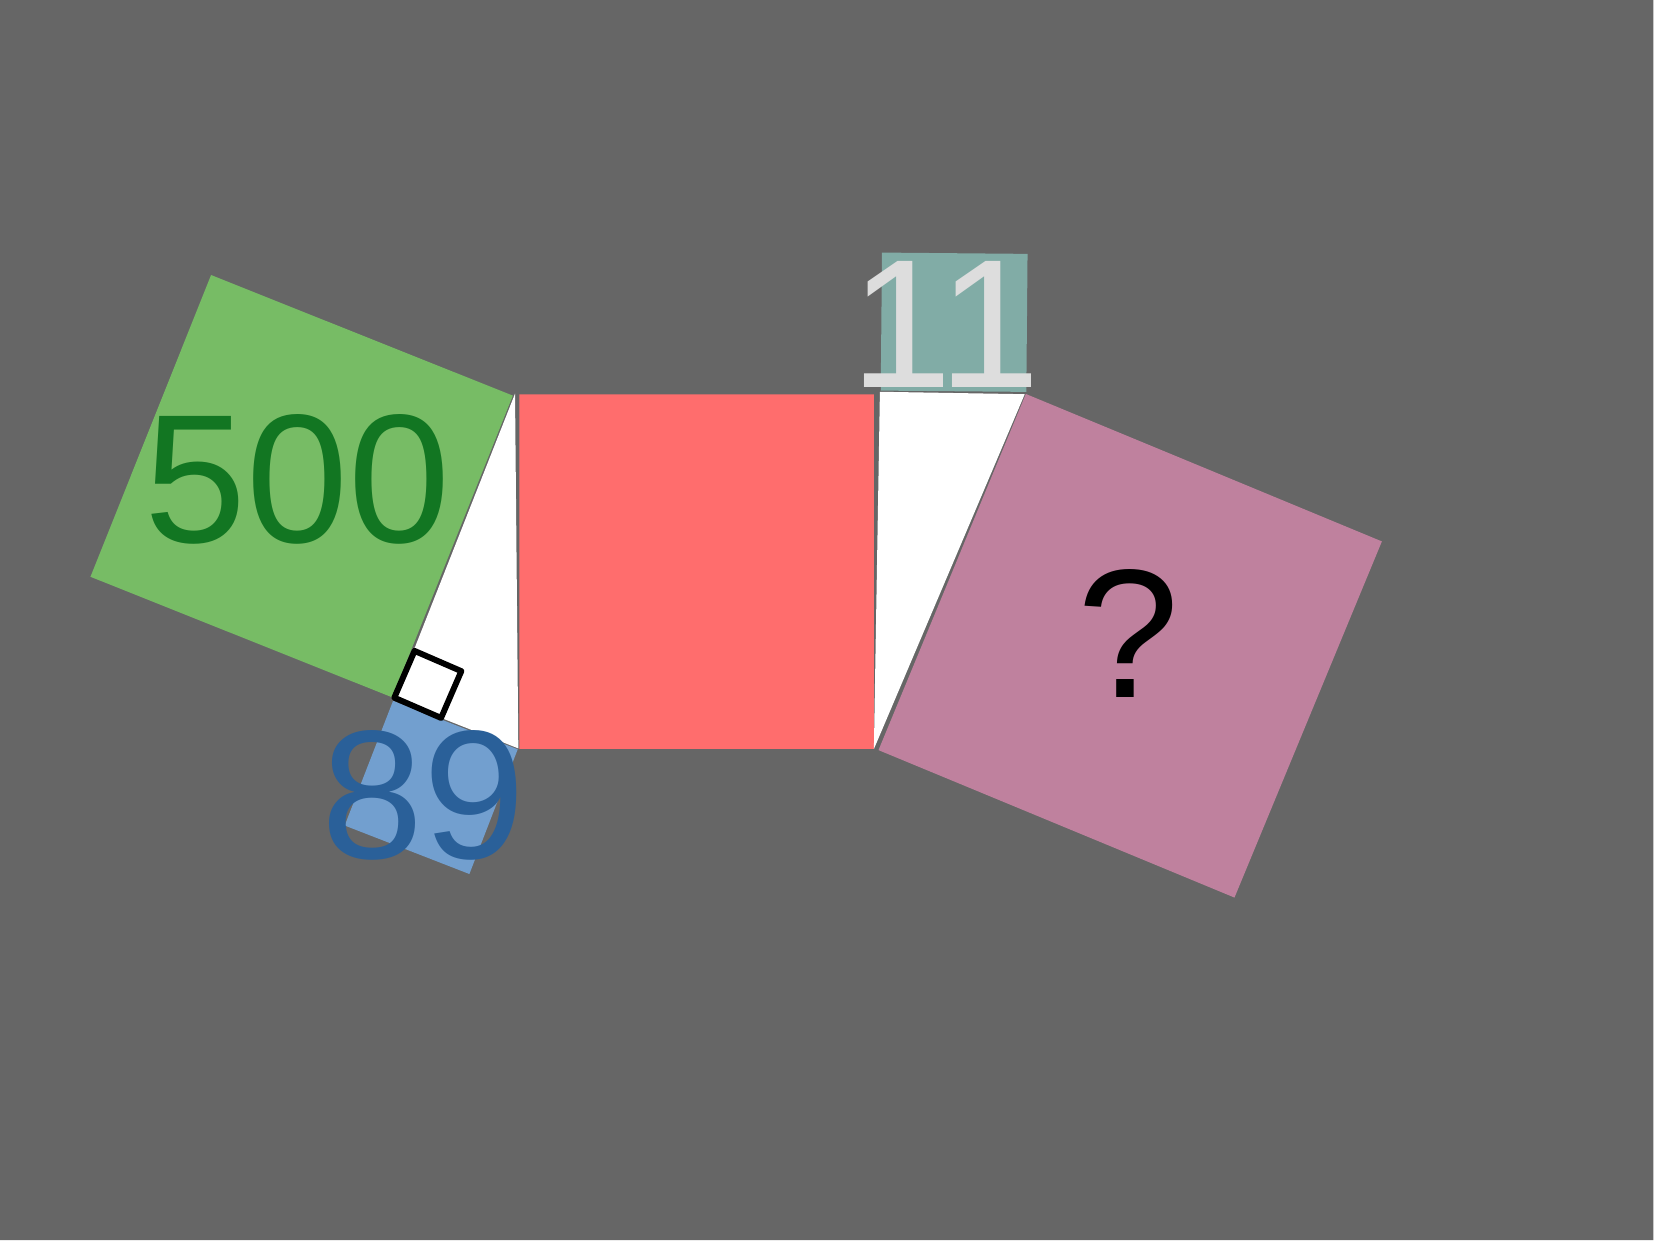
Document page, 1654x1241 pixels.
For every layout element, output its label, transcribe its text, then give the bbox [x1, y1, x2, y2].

text_box 89 [307, 685, 570, 909]
text_box [0, 0, 1654, 1241]
text_box 11 [835, 214, 1099, 438]
text_box 500 [129, 369, 503, 844]
text_box ? [1062, 524, 1326, 745]
